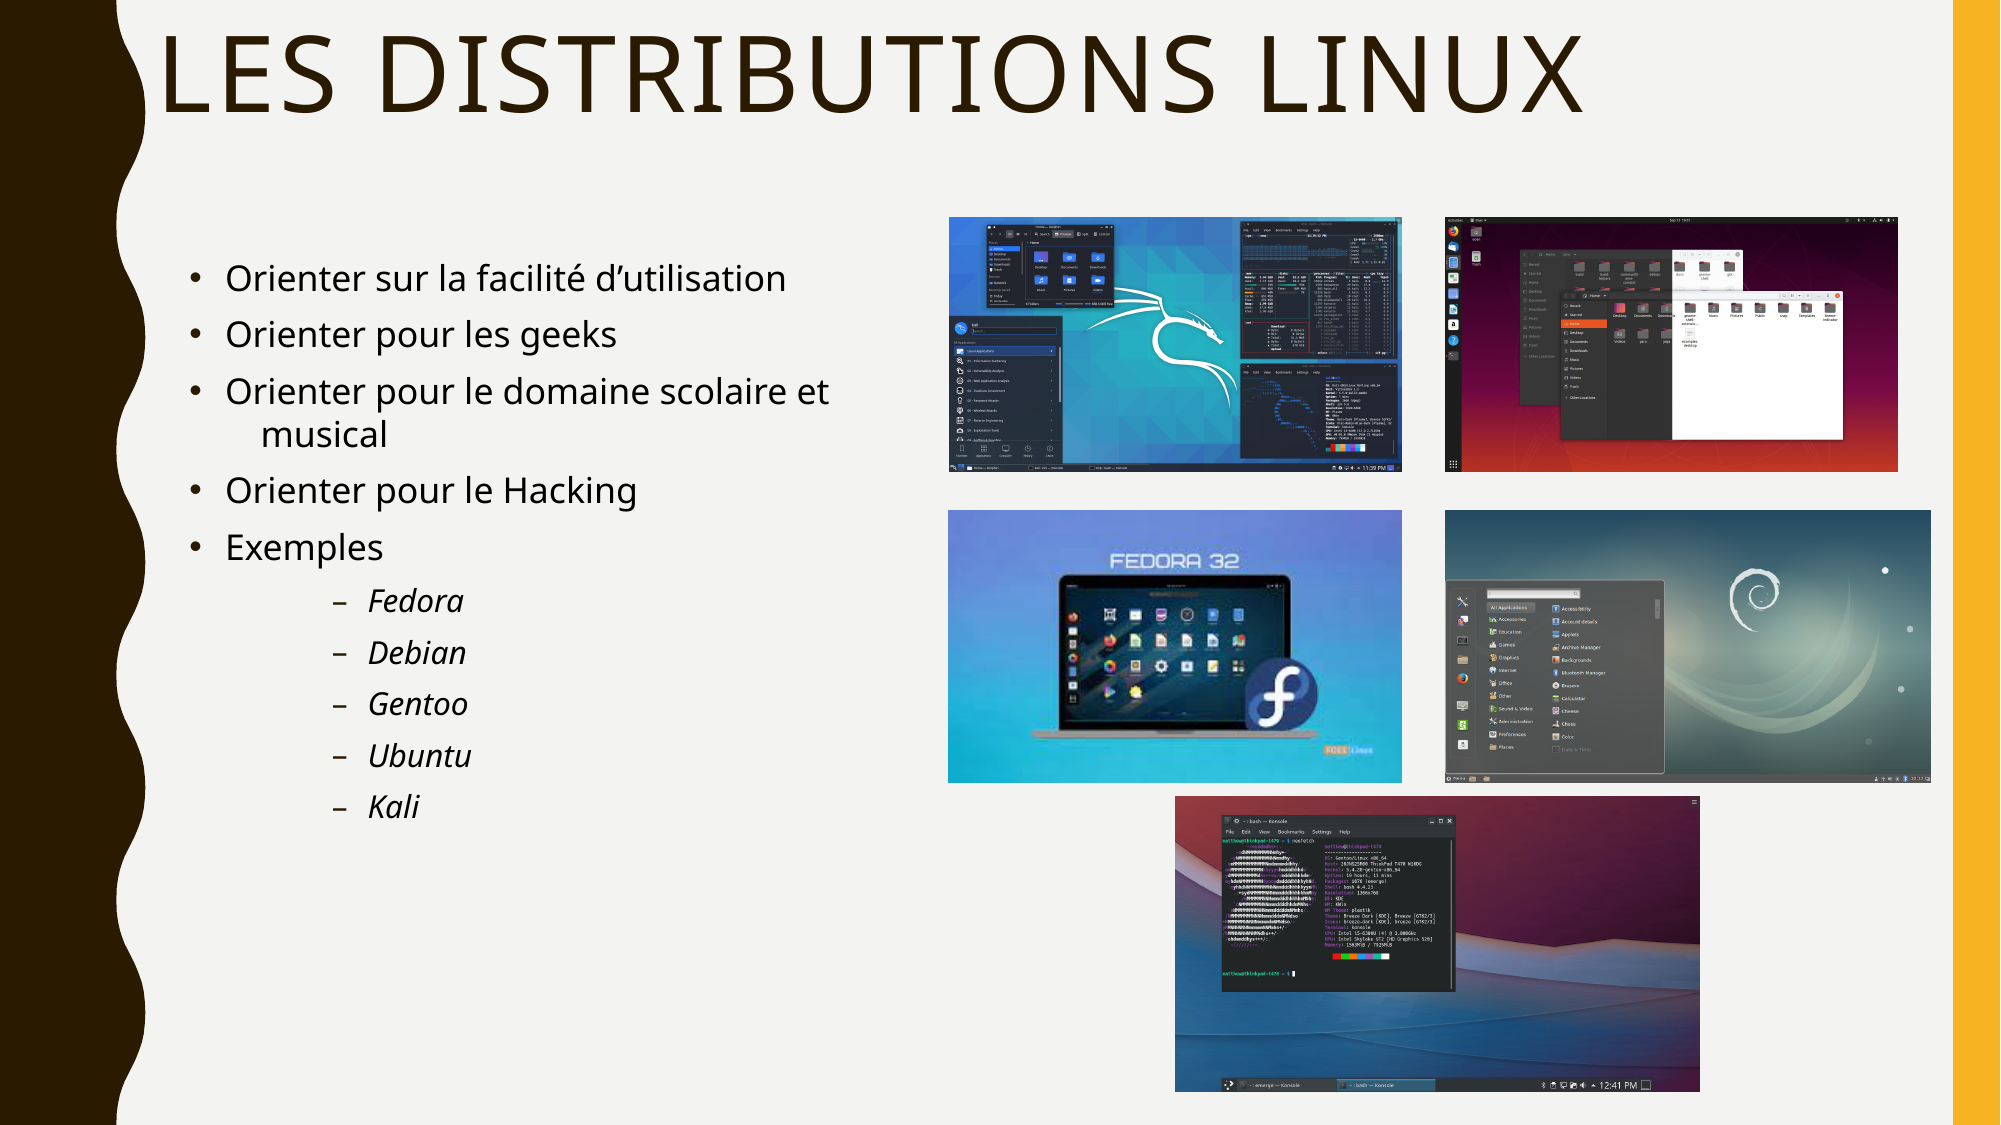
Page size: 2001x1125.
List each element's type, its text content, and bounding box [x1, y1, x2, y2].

picture [1175, 796, 1700, 1092]
picture [948, 510, 1402, 783]
list Orienter sur la facilité d’utilisation Orienter pour les geeks Orienter pour le domaine scolaire et musical Orienter pour le Hacking Exemples Fedora Debian Gentoo Ubuntu Kali [174, 248, 938, 838]
picture [949, 217, 1402, 472]
picture [1445, 510, 1931, 783]
picture [1445, 217, 1898, 472]
title Les distributions Linux [141, 13, 1812, 164]
